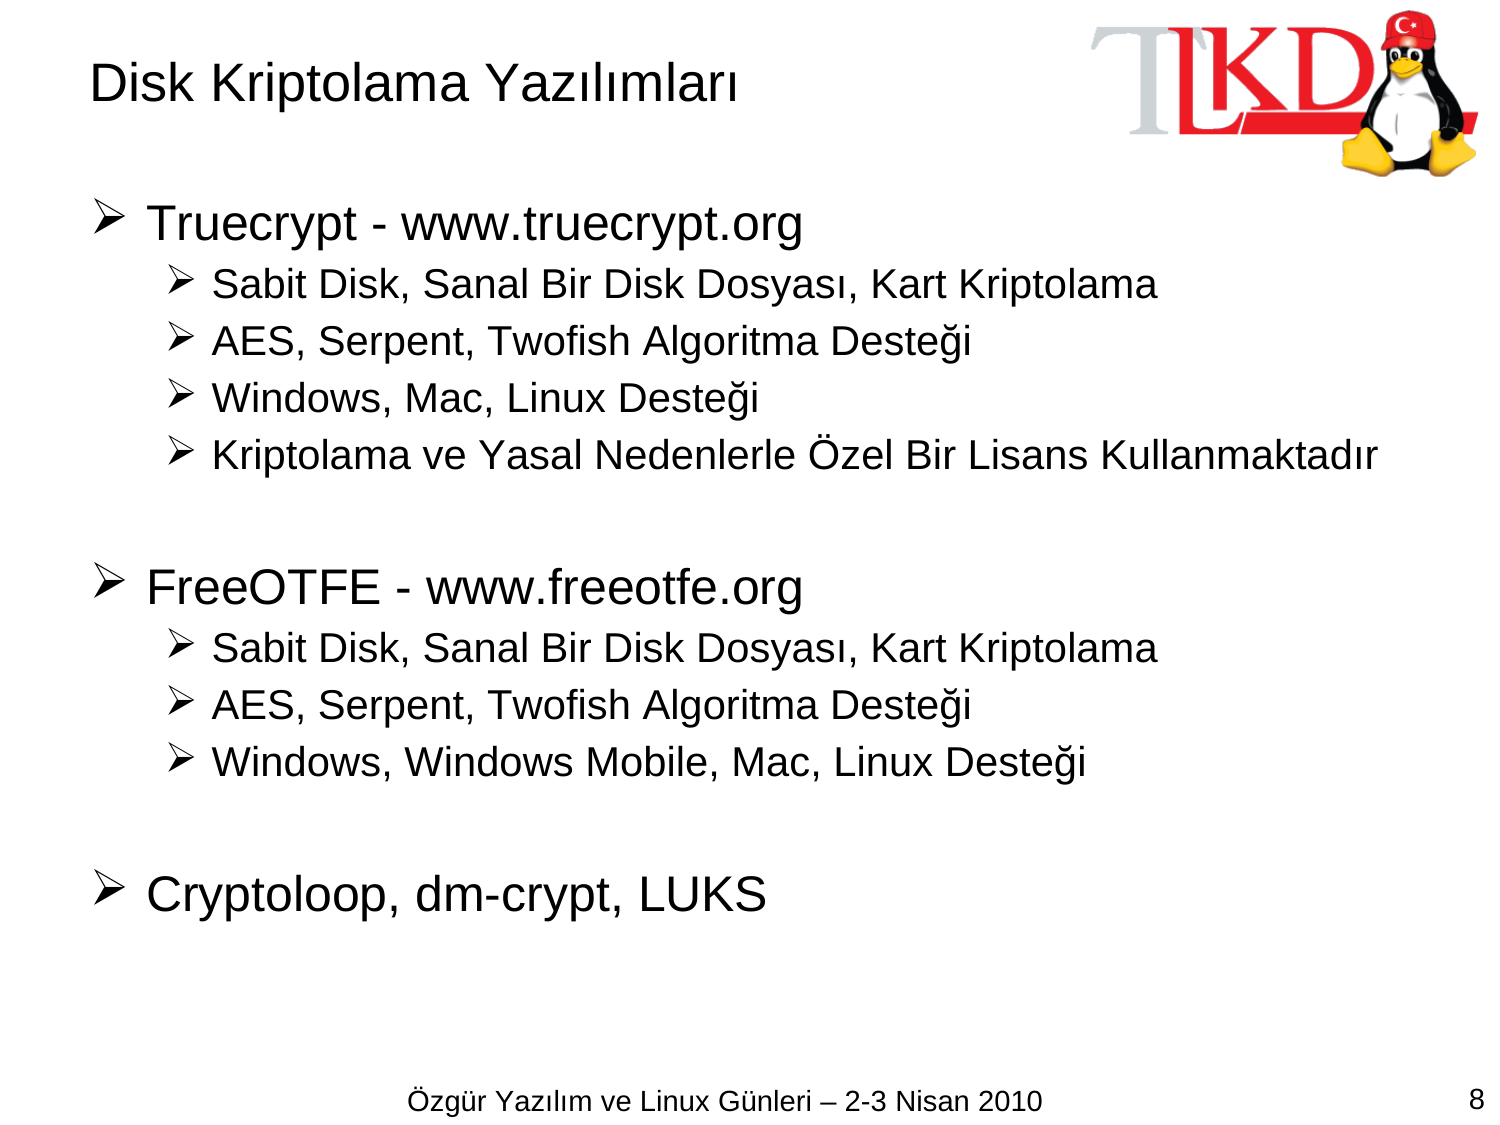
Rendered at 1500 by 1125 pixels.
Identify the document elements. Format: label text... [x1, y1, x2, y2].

title Disk Kriptolama Yazılımları [75, 45, 1070, 151]
list Truecrypt - www.truecrypt.org Sabit Disk, Sanal Bir Disk Dosyası, Kart Kriptolama AES, Serpent, Twofish Algoritma Desteği Windows, Mac, Linux Desteği Kriptolama ve Yasal Nedenlerle Özel Bir Lisans Kullanmaktadır FreeOTFE - www.freeotfe.org Sabit Disk, Sanal Bir Disk Dosyası, Kart Kriptolama AES, Serpent, Twofish Algoritma Desteği Windows, Windows Mobile, Mac, Linux Desteği Cryptoloop, dm-crypt, LUKS [75, 187, 1463, 1013]
picture [1087, 0, 1491, 188]
